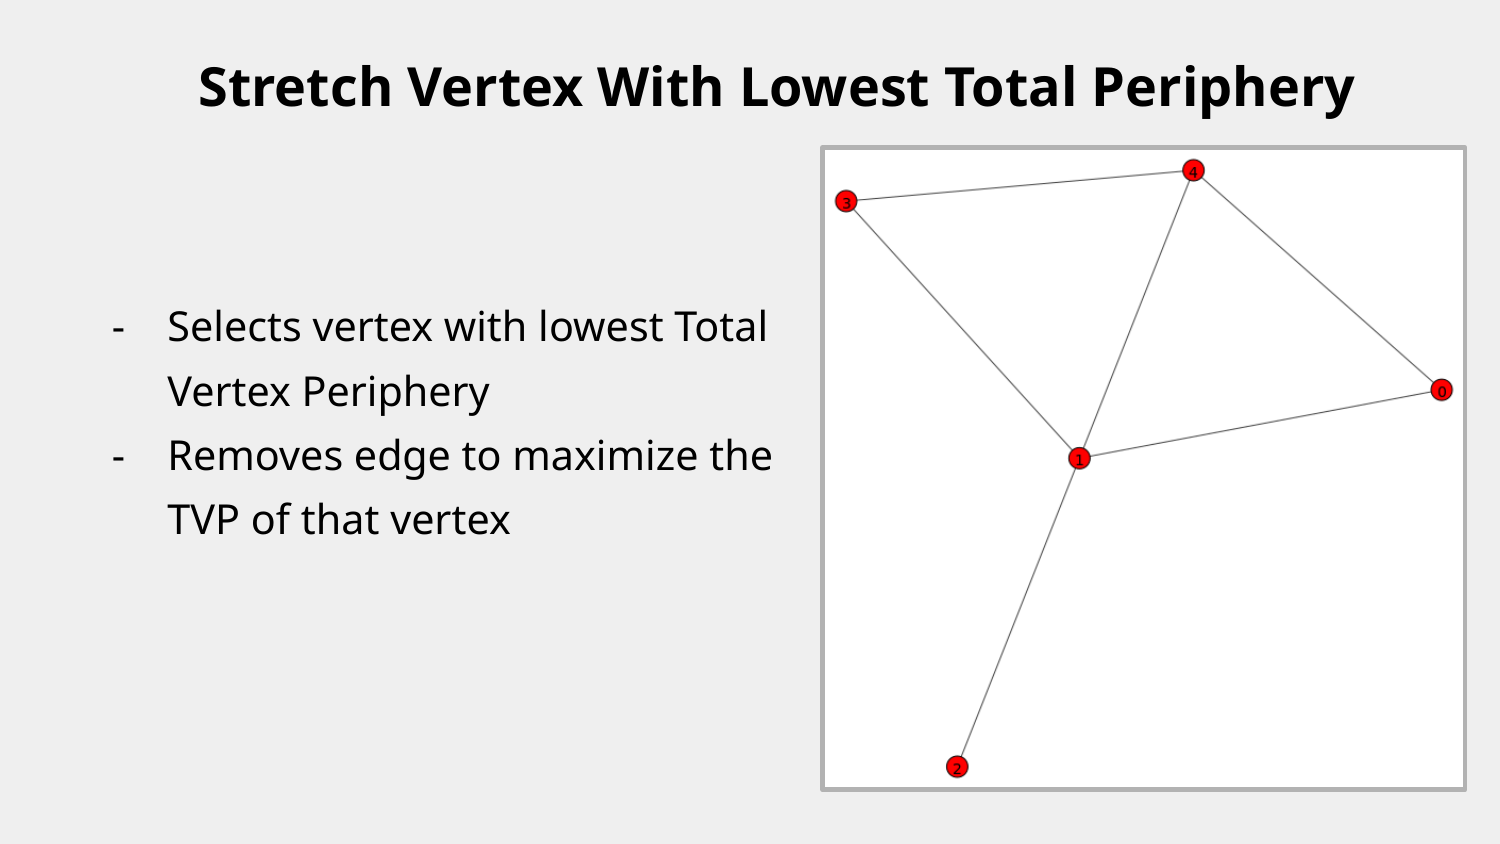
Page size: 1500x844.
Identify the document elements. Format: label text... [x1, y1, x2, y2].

picture [825, 150, 1463, 788]
list Selects vertex with lowest Total Vertex Periphery Removes edge to maximize the TVP of that vertex [78, 274, 812, 563]
title Stretch Vertex With Lowest Total Periphery [183, 33, 1426, 151]
